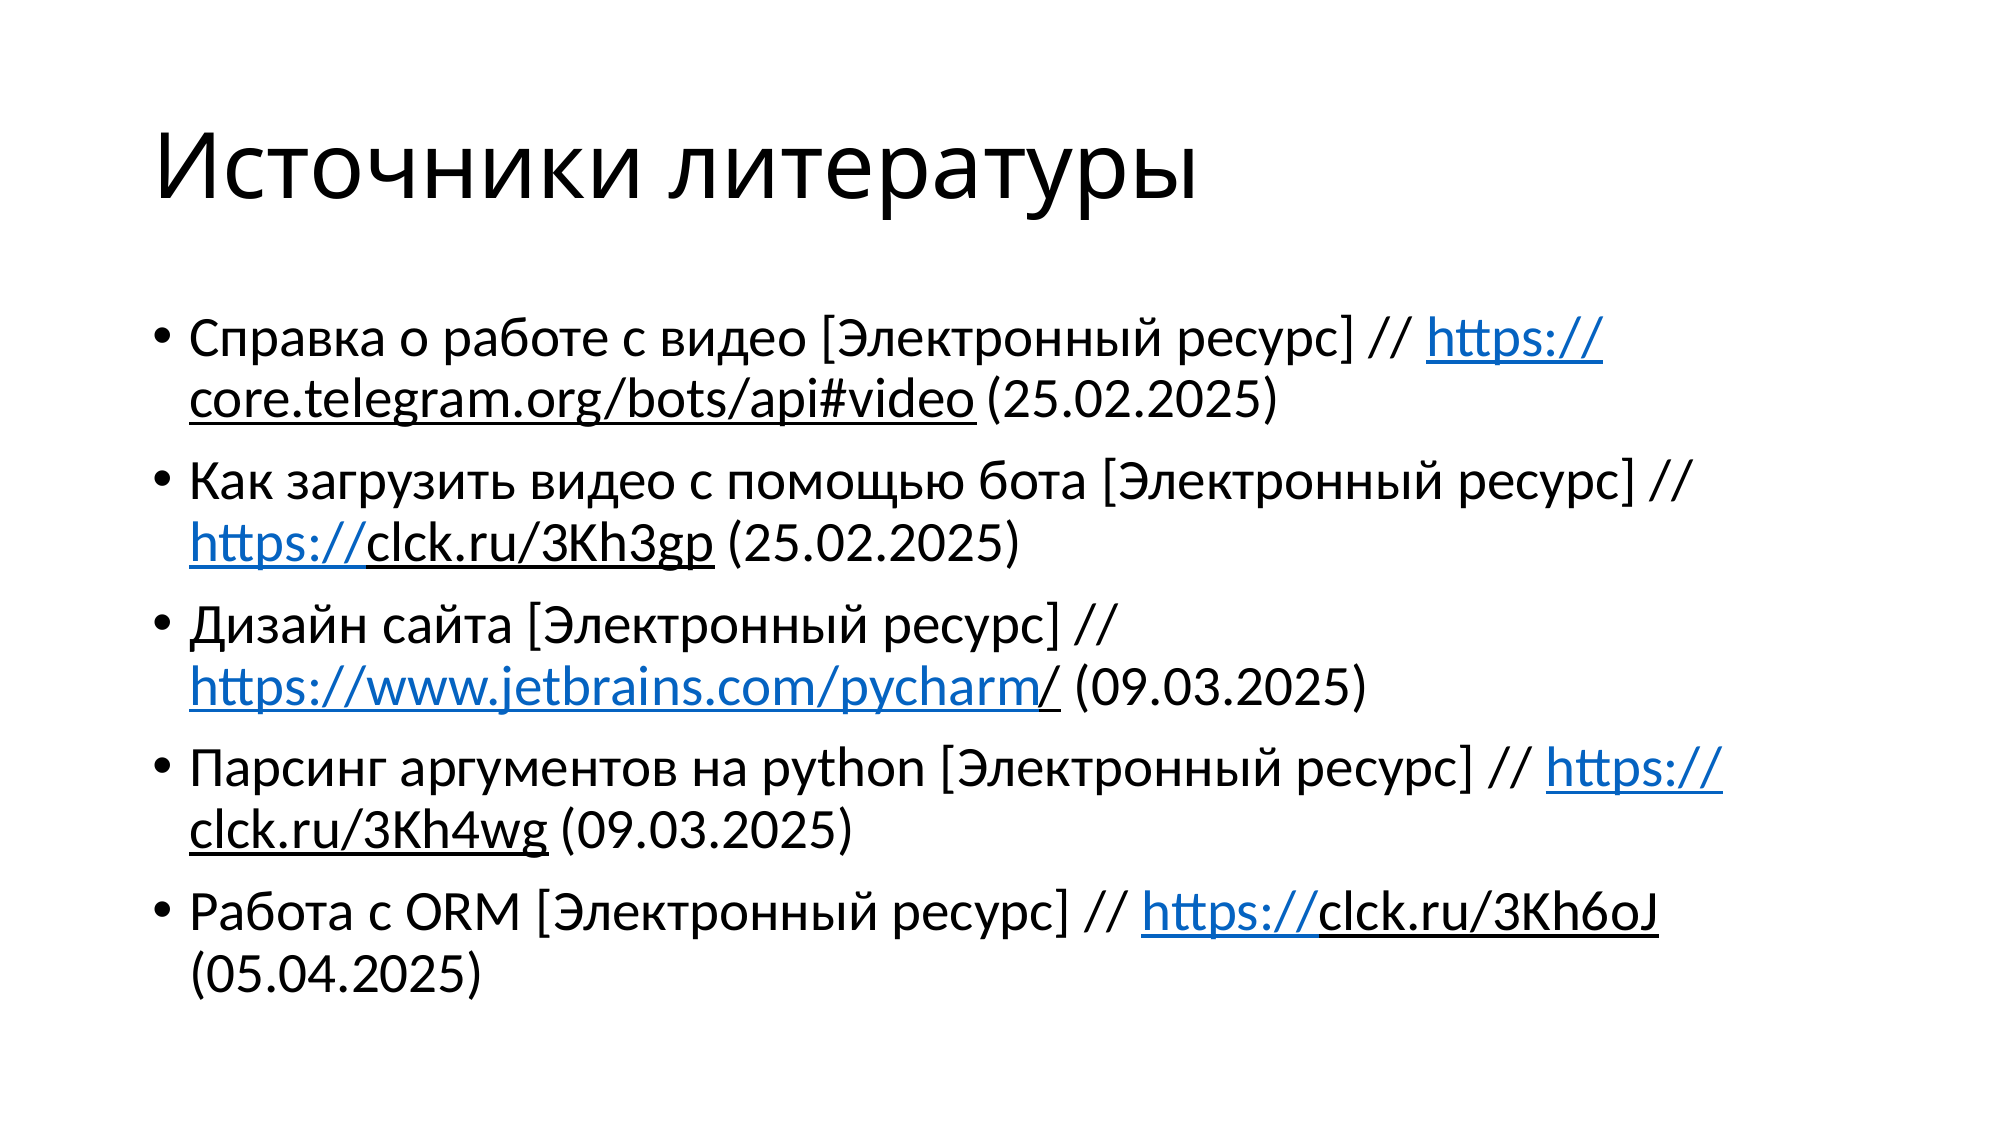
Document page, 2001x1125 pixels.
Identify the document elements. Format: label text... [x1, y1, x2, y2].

list Справка о работе с видео [Электронный ресурс] // https://core.telegram.org/bots/api#video (25.02.2025) Как загрузить видео с помощью бота [Электронный ресурс] // https://clck.ru/3Kh3gp (25.02.2025) Дизайн сайта [Электронный ресурс] // https://www.jetbrains.com/pycharm/ (09.03.2025) Парсинг аргументов на python [Электронный ресурс] // https://clck.ru/3Kh4wg (09.03.2025) Работа с ORM [Электронный ресурс] // https://clck.ru/3Kh6oJ (05.04.2025) [137, 299, 1863, 1014]
title Источники литературы [137, 59, 1863, 278]
